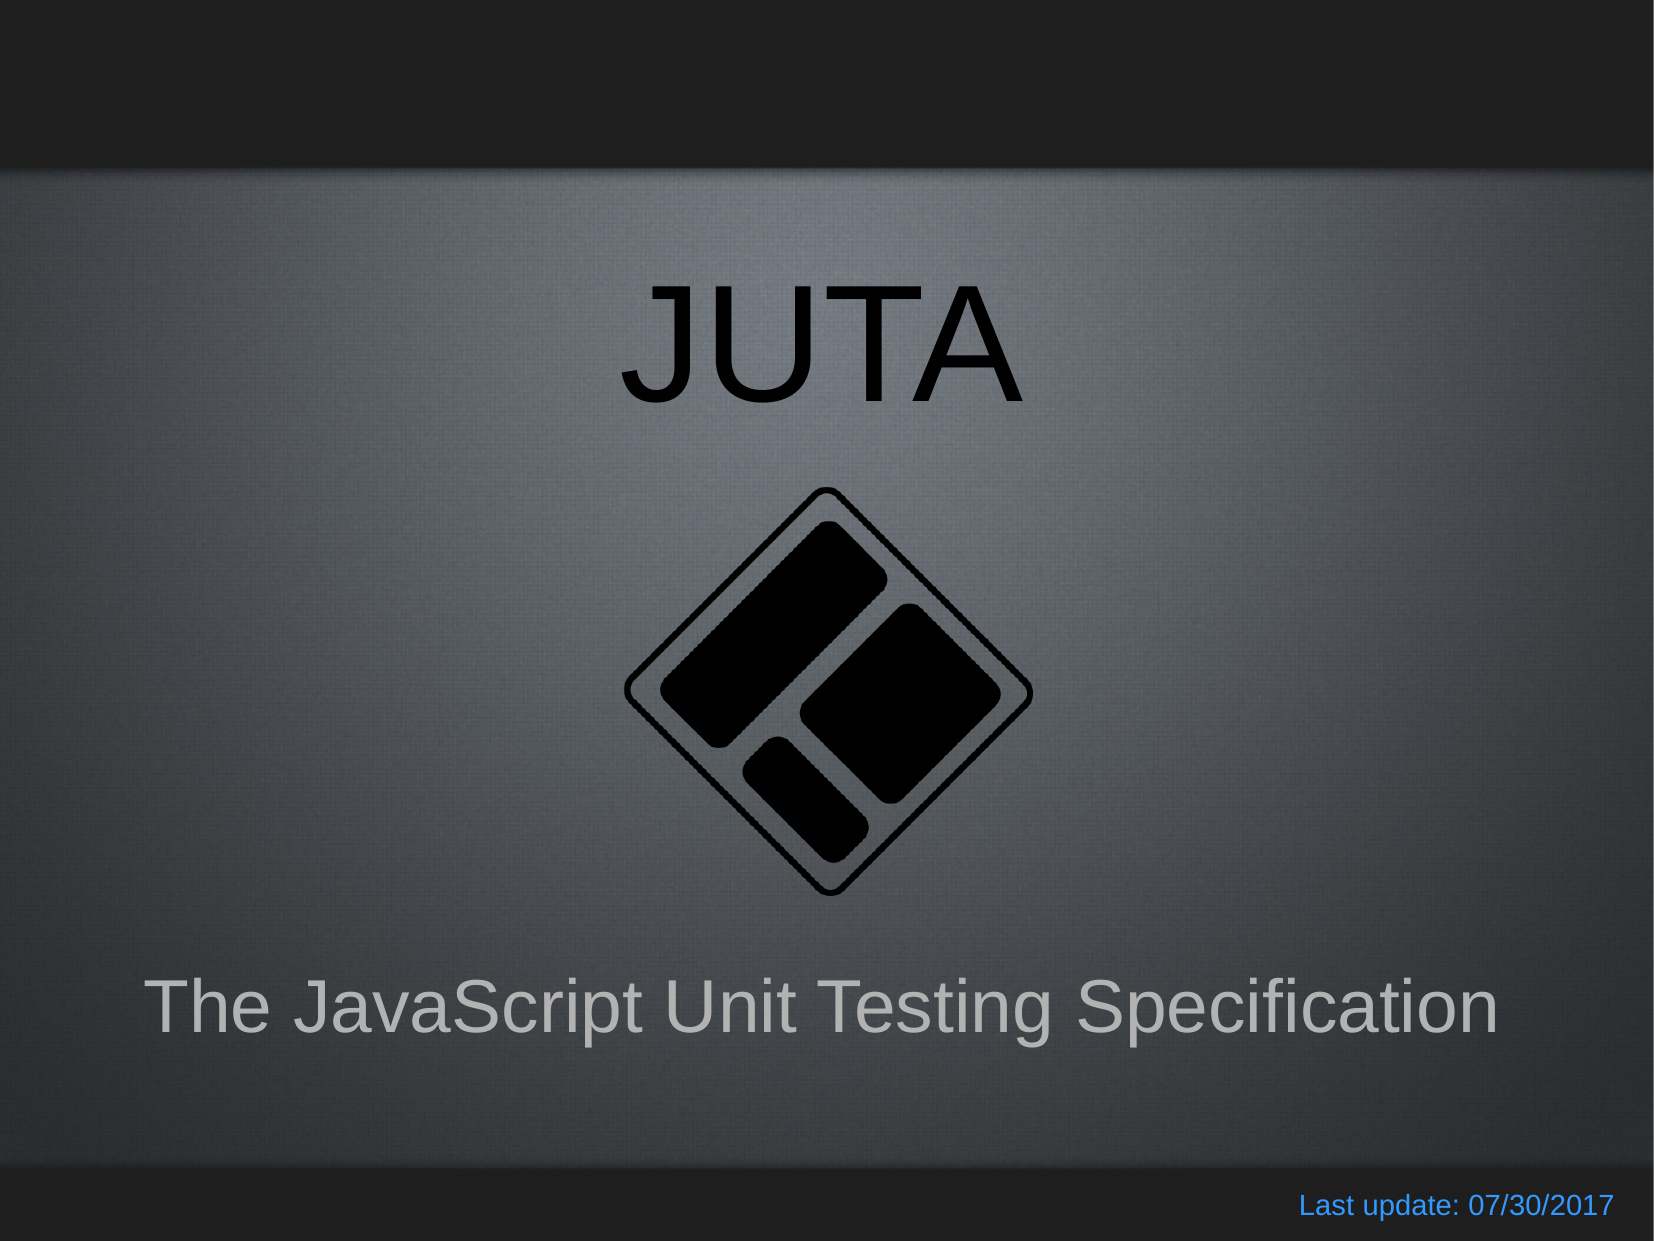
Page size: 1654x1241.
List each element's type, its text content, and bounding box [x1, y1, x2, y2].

text_box JUTA [120, 243, 1524, 491]
text_box Last update: 07/30/2017 [744, 1181, 1630, 1229]
text_box The JavaScript Unit Testing Specification [120, 957, 1524, 1087]
picture [0, 0, 1654, 1241]
